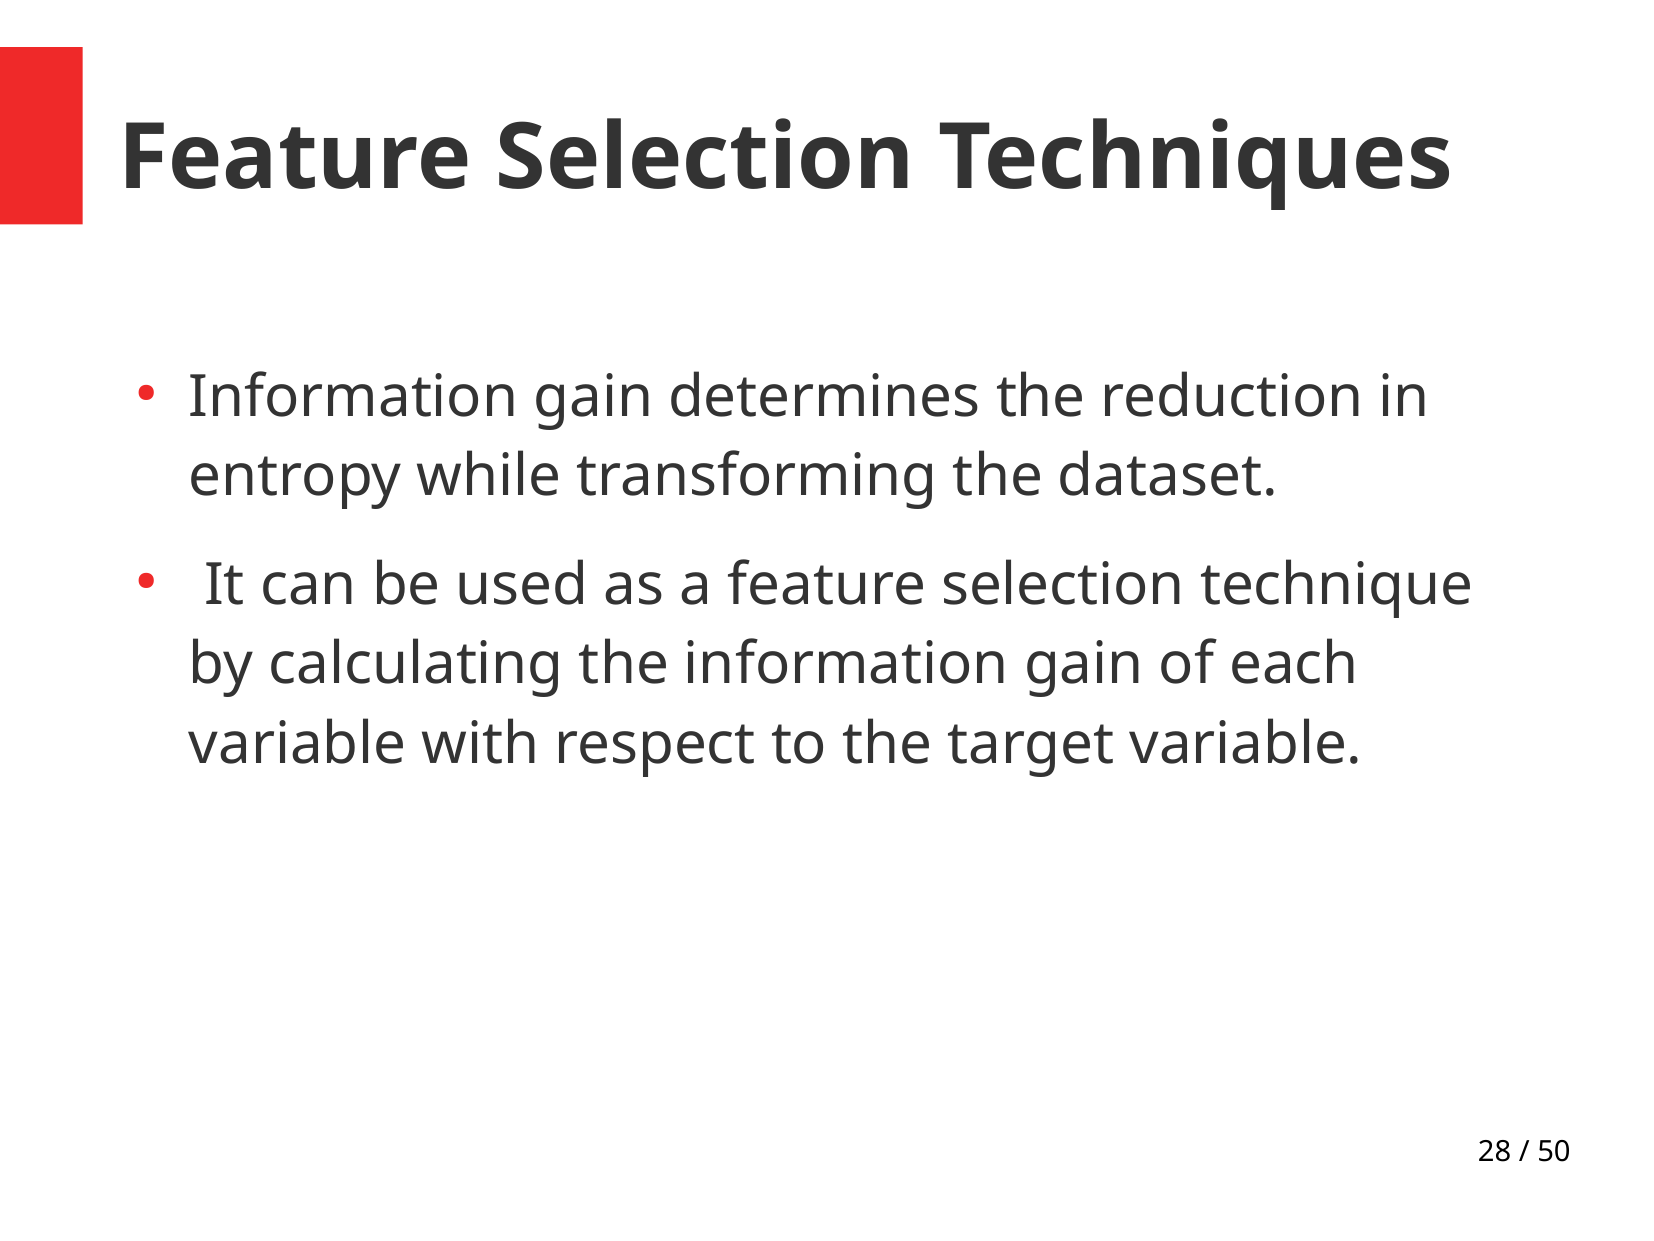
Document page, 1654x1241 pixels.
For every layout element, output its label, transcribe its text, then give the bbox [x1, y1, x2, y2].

list Information gain determines the reduction in entropy while transforming the dataset. It can be used as a feature selection technique by calculating the information gain of each variable with respect to the target variable. [118, 354, 1536, 1074]
title Feature Selection Techniques [118, 49, 1571, 257]
